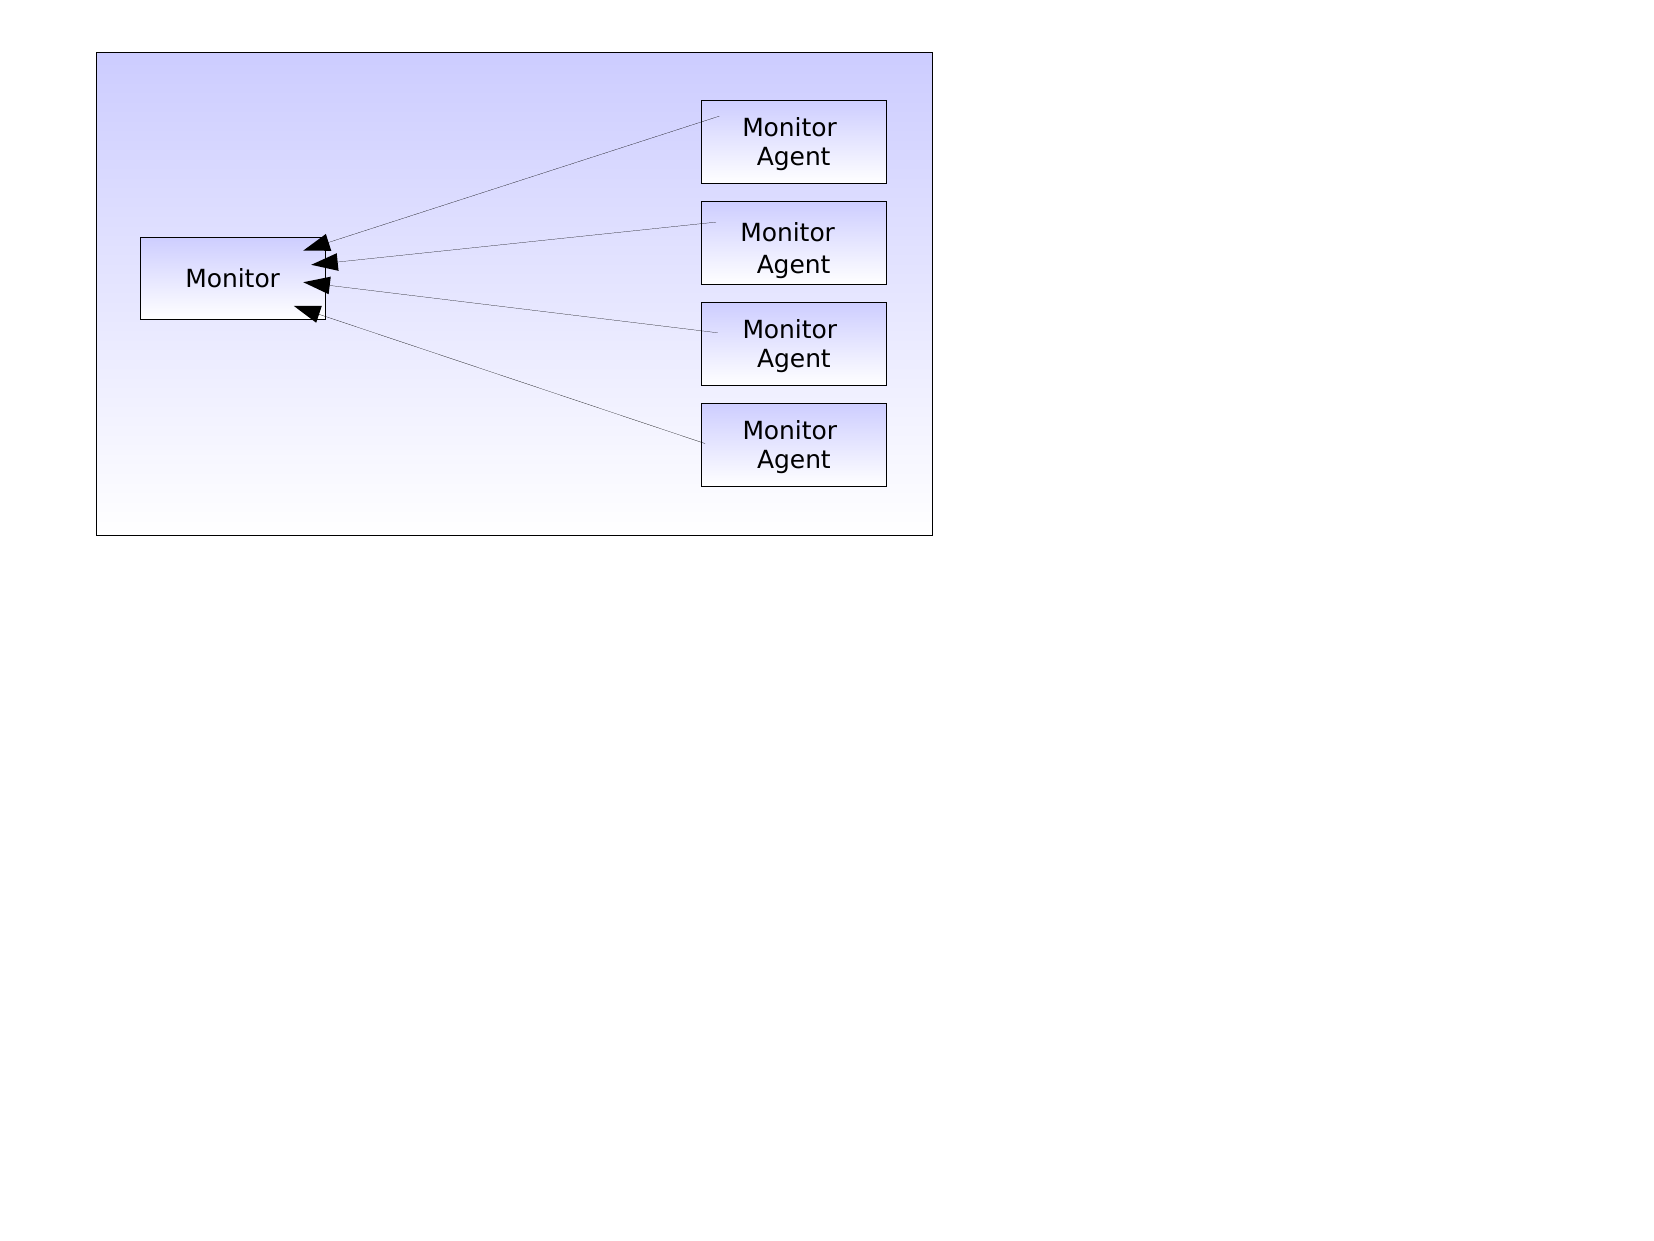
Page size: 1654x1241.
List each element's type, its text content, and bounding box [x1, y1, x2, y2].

text_box Monitor Agent [701, 403, 887, 487]
text_box Monitor [140, 237, 326, 320]
text_box Monitor Agent [701, 302, 887, 386]
text_box Monitor Agent [701, 100, 887, 184]
text_box [96, 52, 933, 536]
text_box Monitor Agent [701, 201, 887, 285]
